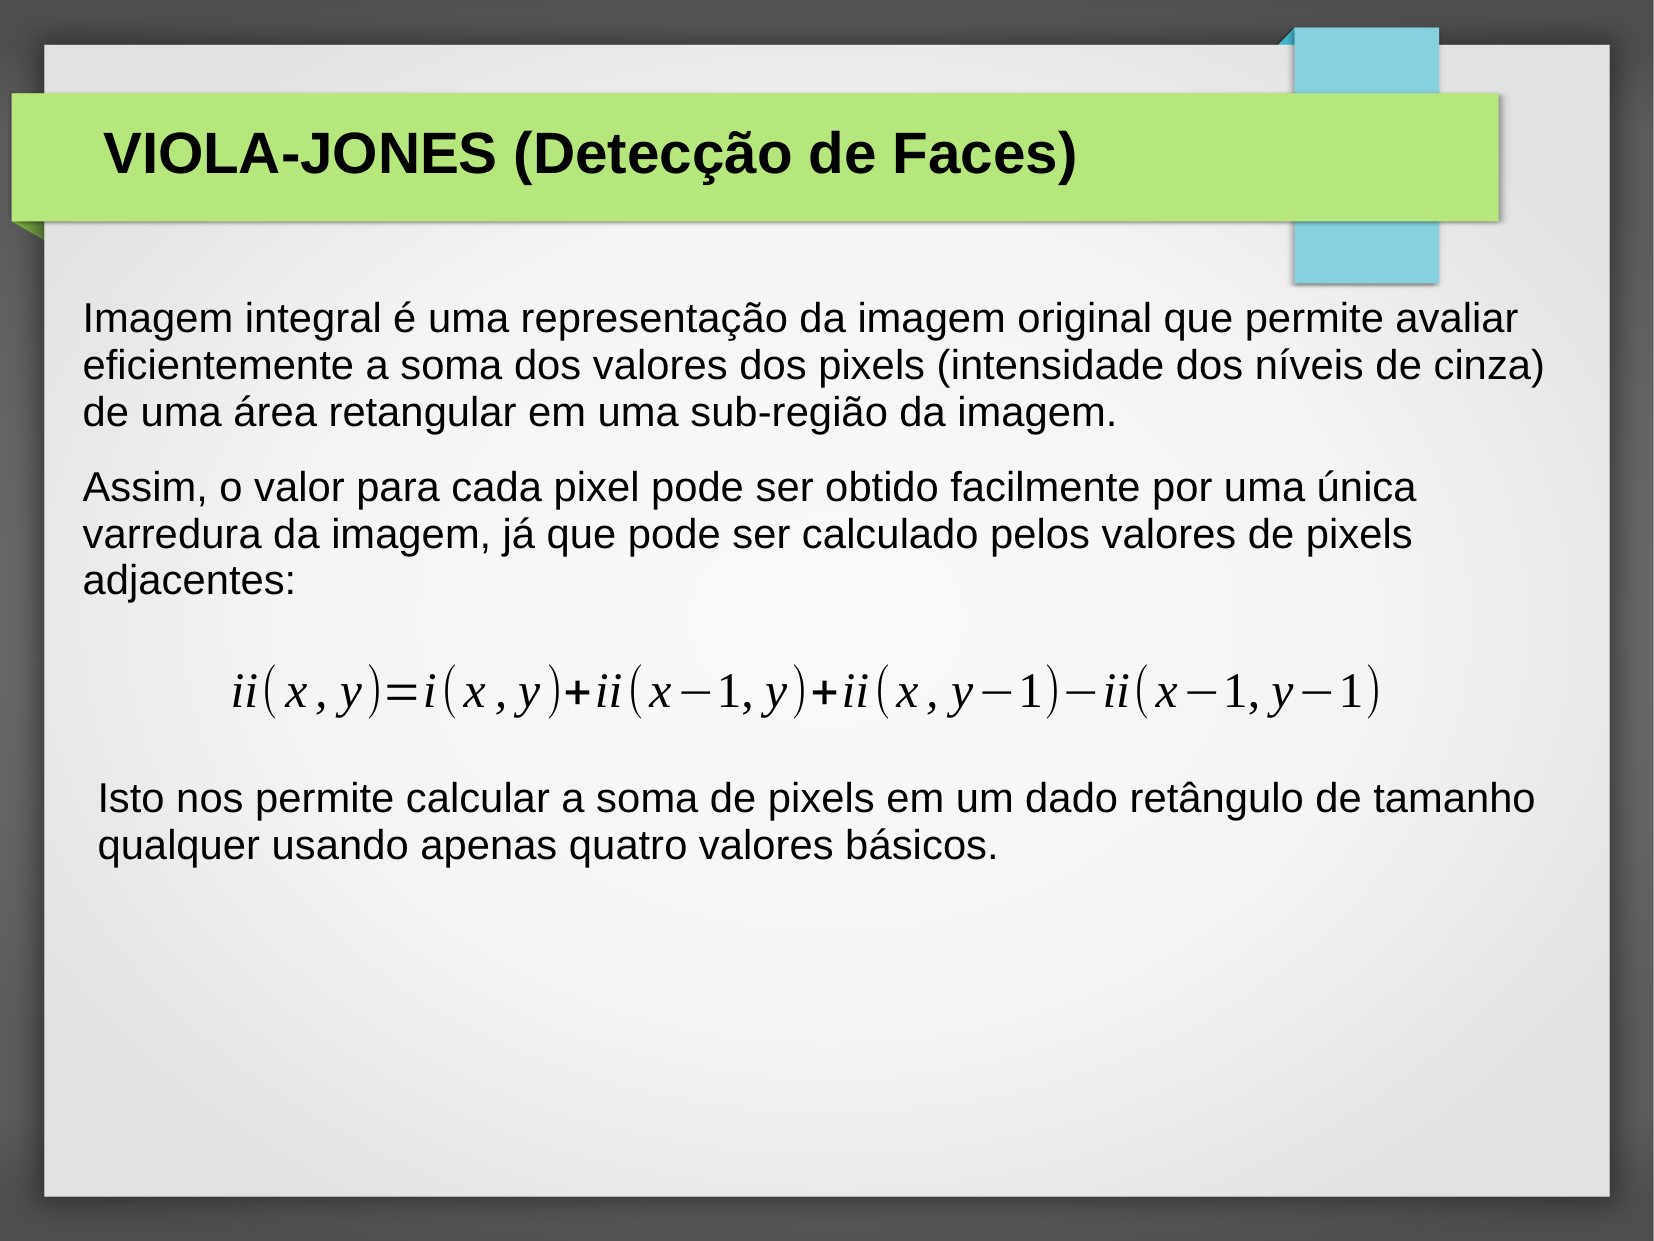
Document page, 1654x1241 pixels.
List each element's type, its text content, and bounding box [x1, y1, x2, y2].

chart [224, 661, 1389, 722]
title VIOLA-JONES (Detecção de Faces) [82, 94, 1264, 213]
picture [0, 0, 1654, 1241]
list Imagem integral é uma representação da imagem original que permite avaliar eficientemente a soma dos valores dos pixels (intensidade dos níveis de cinza) de uma área retangular em uma sub-região da imagem. Assim, o valor para cada pixel pode ser obtido facilmente por uma única varredura da imagem, já que pode ser calculado pelos valores de pixels adjacentes: [82, 295, 1571, 1015]
text_box Isto nos permite calcular a soma de pixels em um dado retângulo de tamanho qualquer usando apenas quatro valores básicos. [82, 767, 1552, 877]
